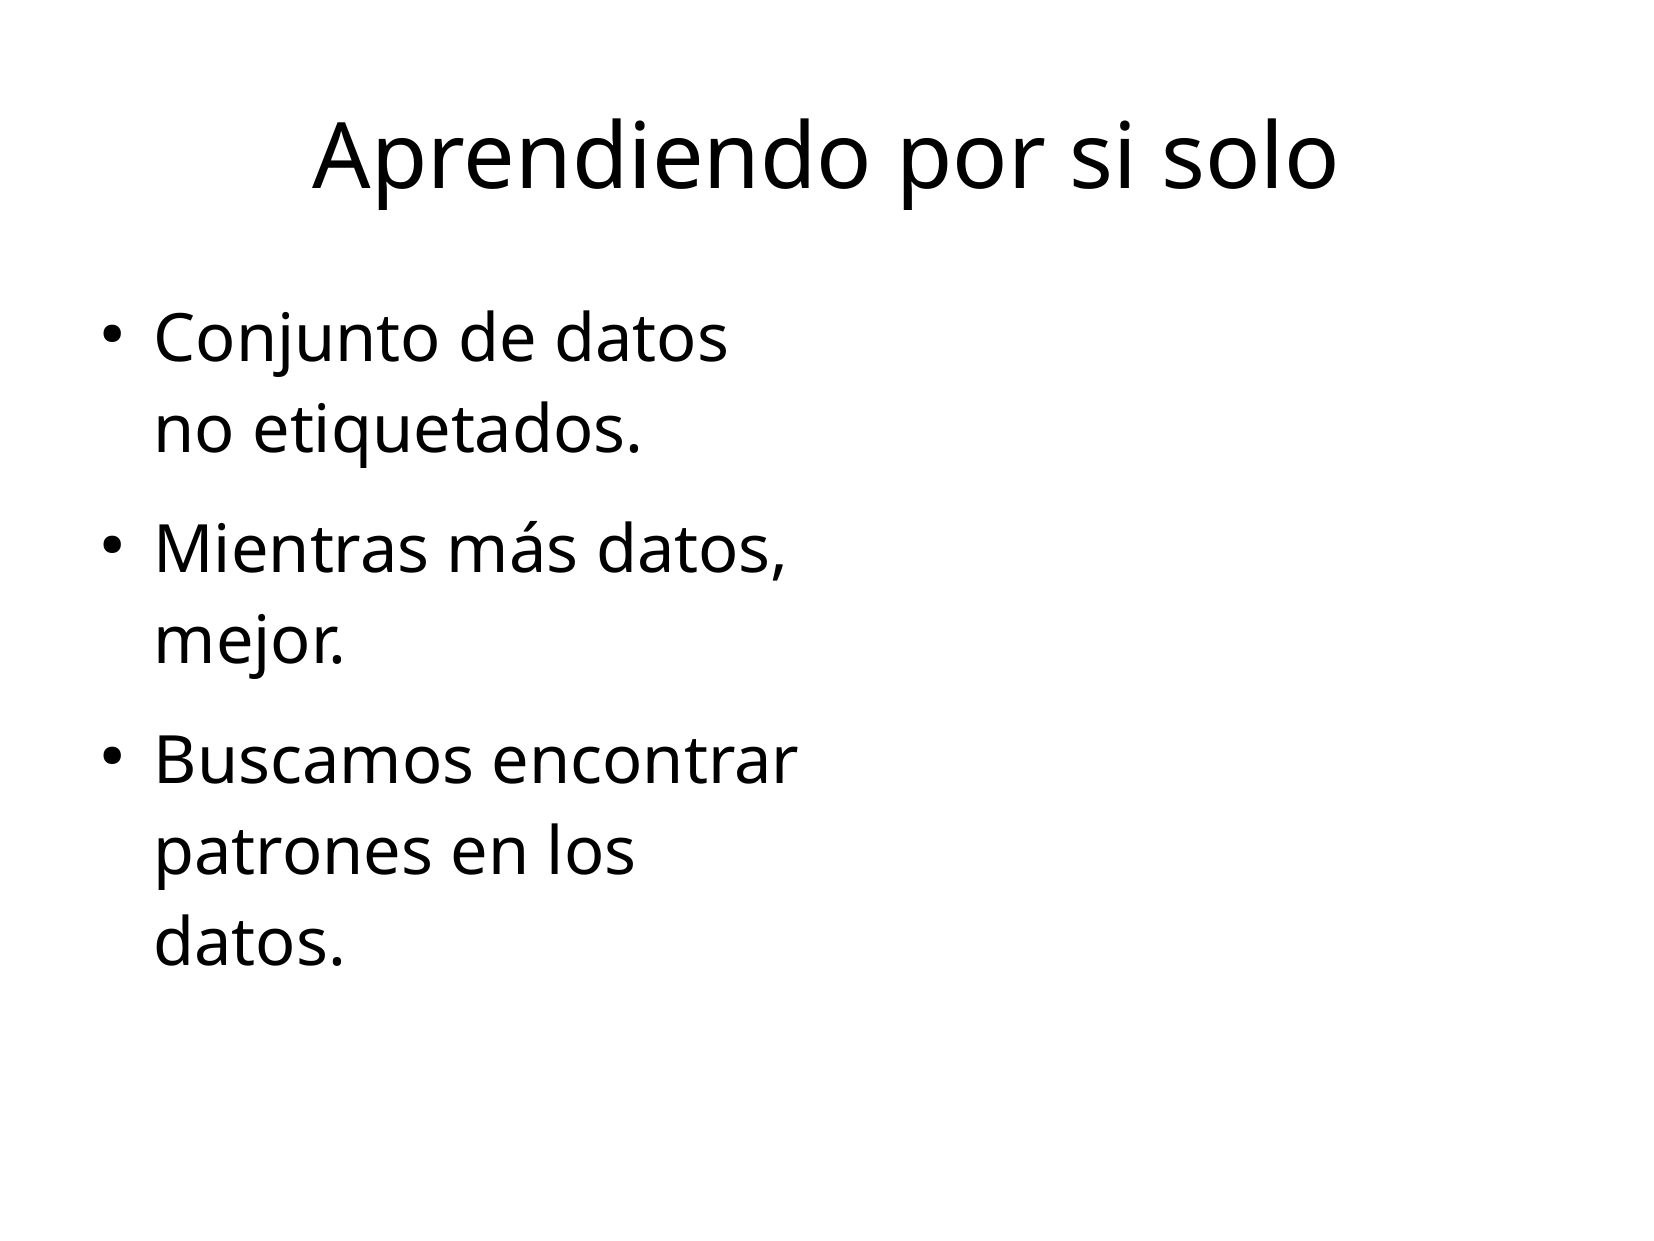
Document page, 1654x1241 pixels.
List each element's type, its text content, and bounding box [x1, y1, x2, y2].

list Conjunto de datos no etiquetados. Mientras más datos, mejor. Buscamos encontrar patrones en los datos. [82, 290, 809, 1010]
title Aprendiendo por si solo [82, 49, 1571, 257]
